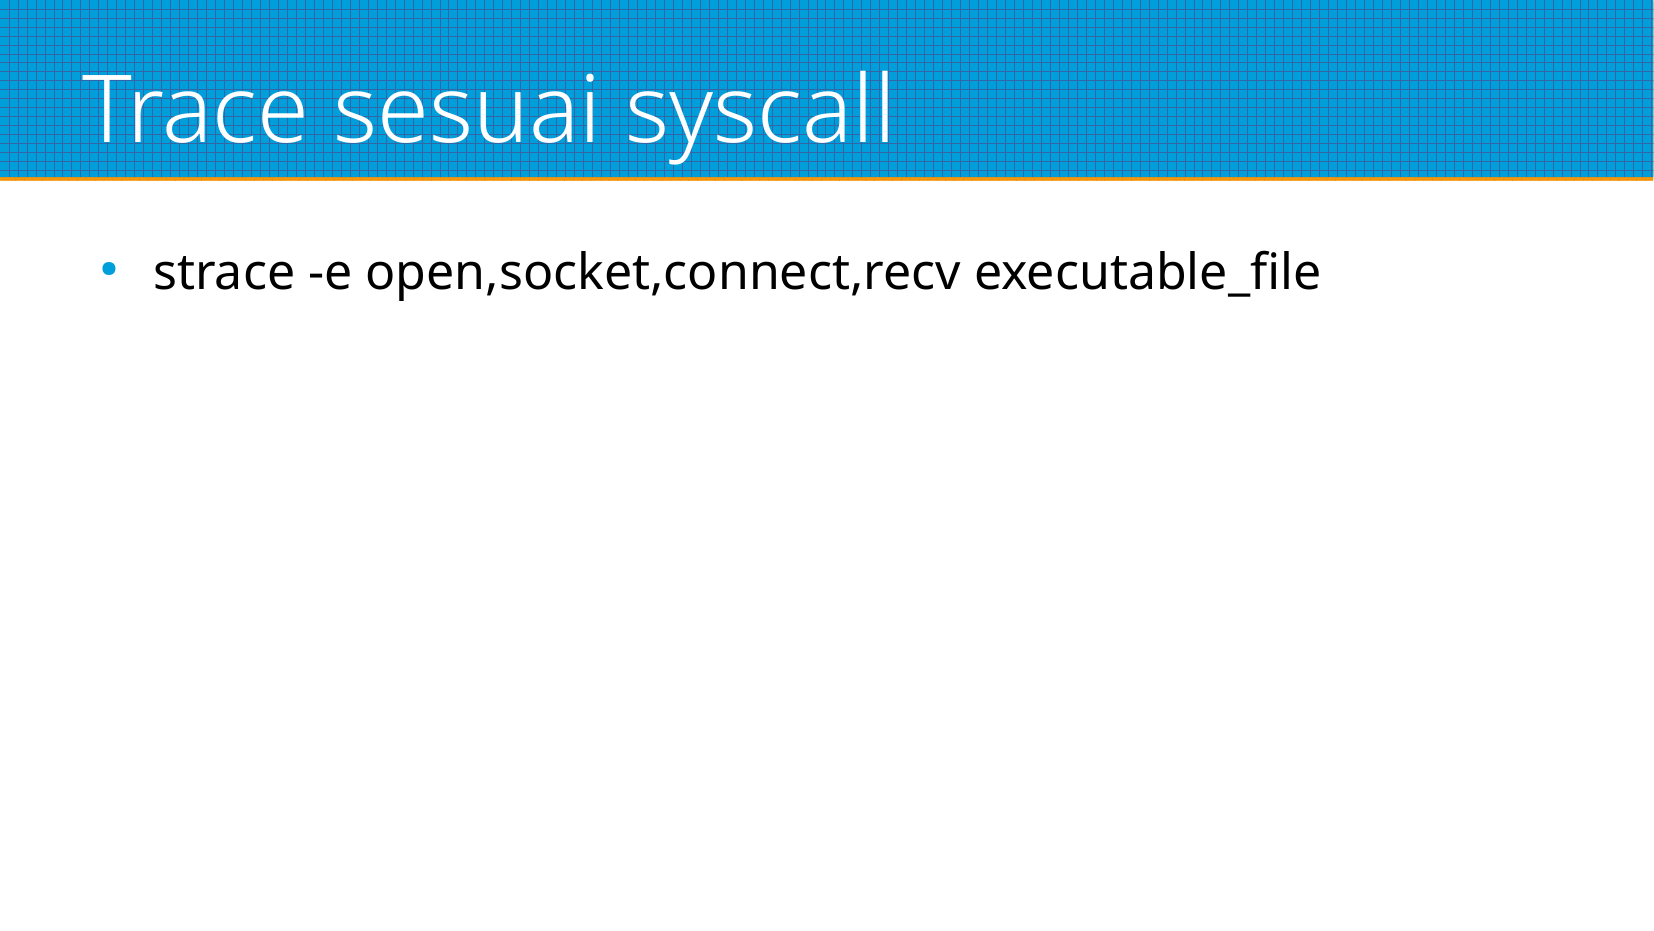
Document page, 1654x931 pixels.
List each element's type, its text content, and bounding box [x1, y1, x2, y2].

title Trace sesuai syscall [82, 14, 1571, 171]
list strace -e open,socket,connect,recv executable_file [82, 236, 1563, 811]
